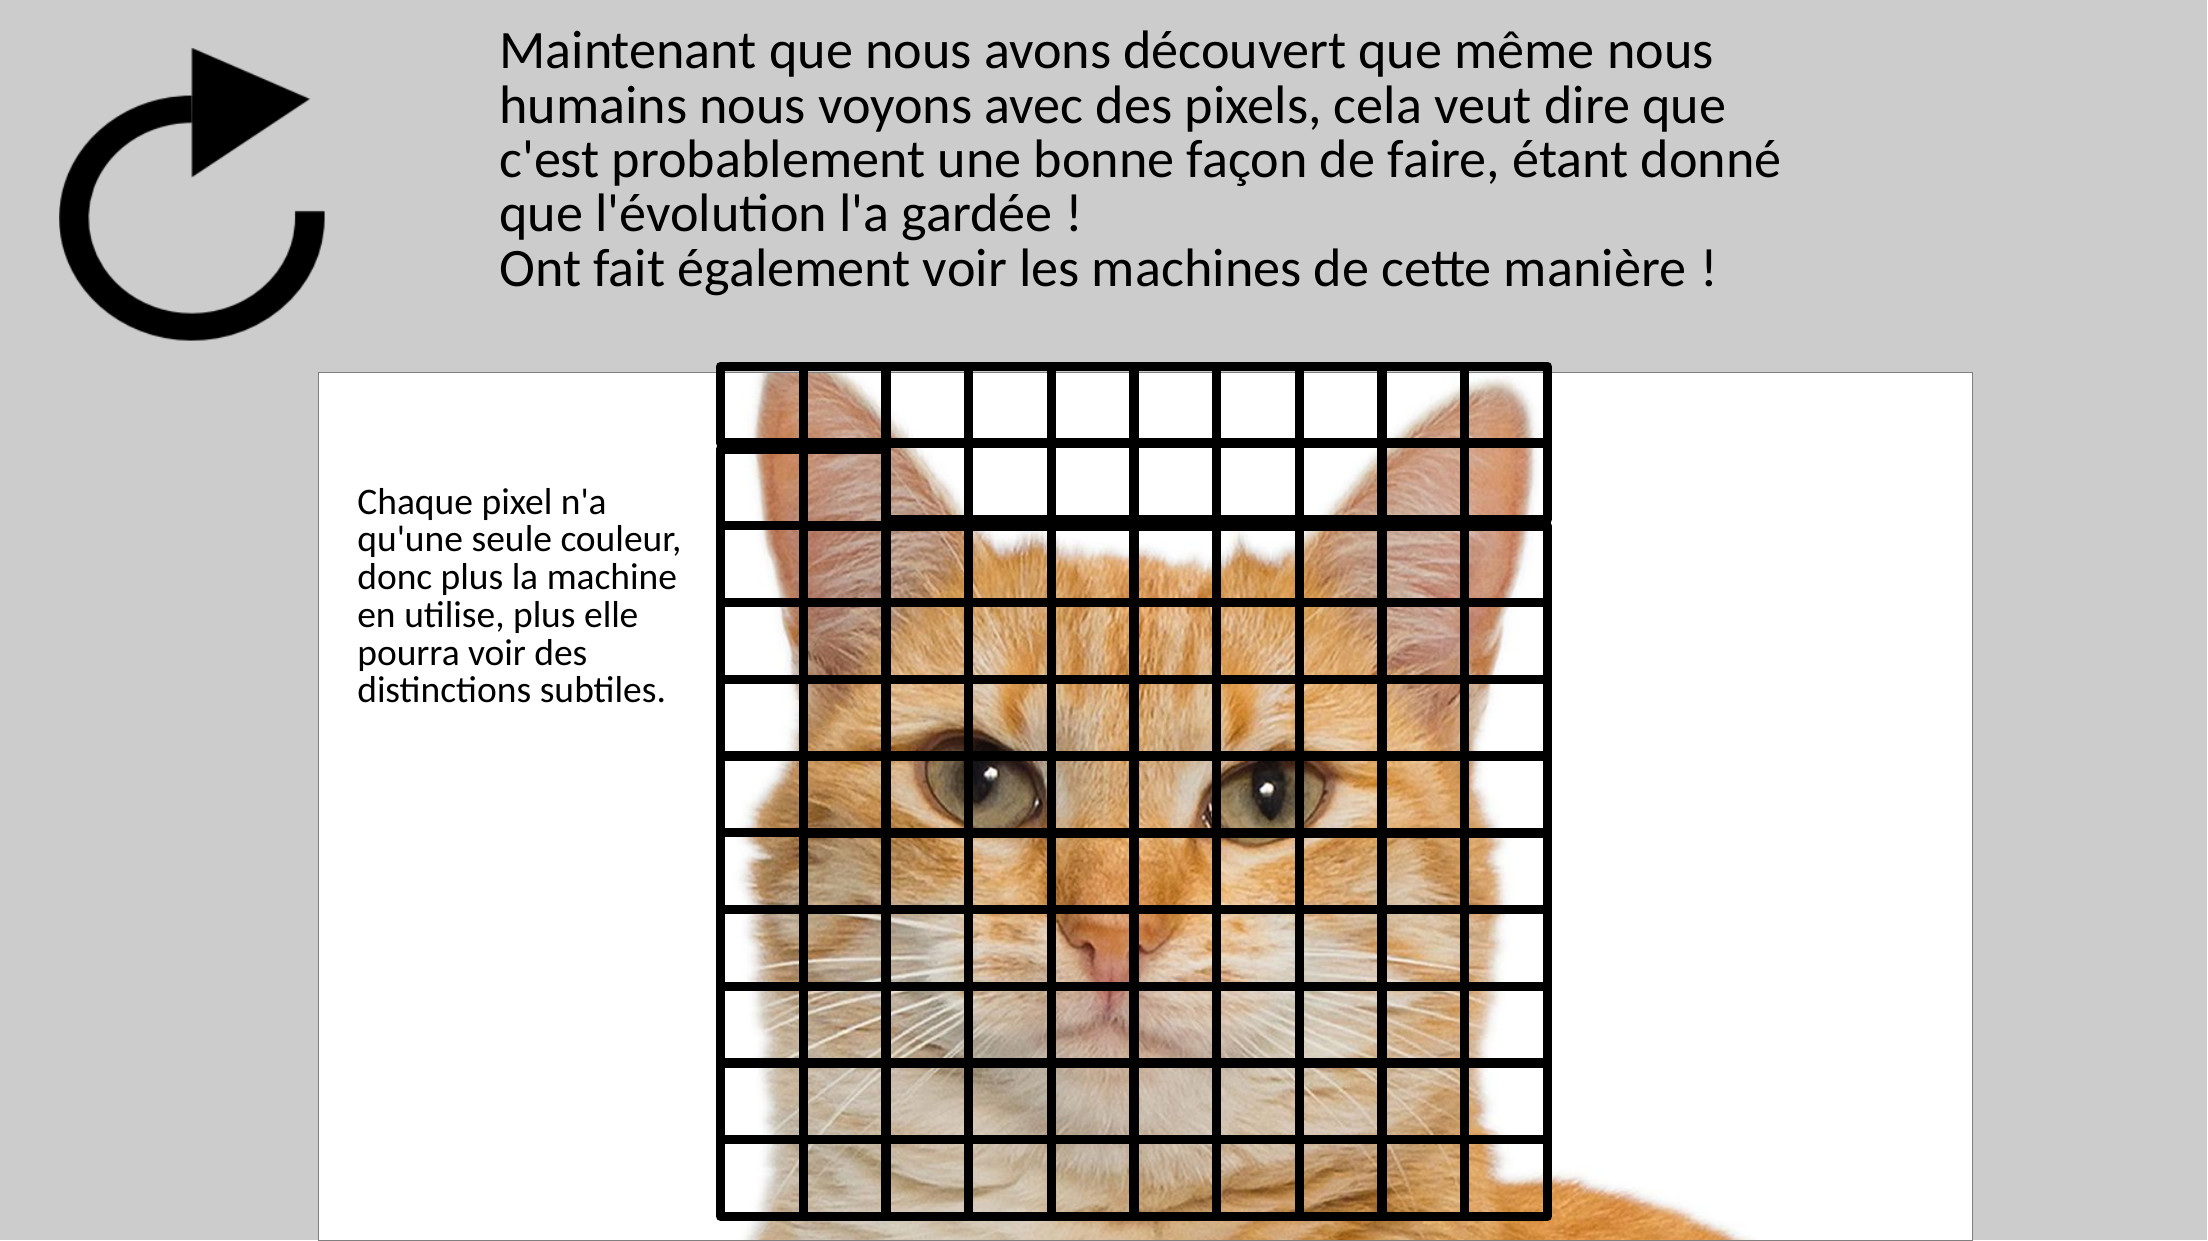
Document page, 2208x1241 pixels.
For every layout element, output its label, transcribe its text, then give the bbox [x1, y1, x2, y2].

picture [1387, 838, 1460, 905]
picture [1304, 991, 1377, 1058]
picture [1469, 1144, 1543, 1212]
text_box Chaque pixel n'a qu'une seule couleur, donc plus la machine en utilise, plus elle pourra voir des distinctions subtiles. [342, 478, 697, 956]
picture [1221, 607, 1295, 675]
picture [1304, 914, 1377, 982]
picture [1387, 914, 1460, 982]
picture [59, 47, 326, 342]
picture [891, 1144, 964, 1212]
picture [1221, 372, 1295, 438]
picture [1056, 838, 1129, 905]
picture [808, 991, 881, 1058]
picture [1221, 761, 1295, 828]
picture [808, 372, 881, 438]
picture [1387, 531, 1460, 598]
picture [973, 914, 1047, 982]
picture [891, 372, 964, 438]
picture [1056, 684, 1129, 751]
picture [1221, 531, 1295, 598]
picture [1056, 991, 1129, 1058]
picture [808, 1068, 881, 1135]
picture [973, 531, 1047, 598]
picture [725, 761, 799, 828]
text_box Maintenant que nous avons découvert que même nous humains nous voyons avec des pixels, cela veut dire que c'est probablement une bonne façon de faire, étant donné que l'évolution l'a gardée ! Ont fait également voir les machines de cette manière ! [484, 20, 1855, 367]
picture [725, 454, 799, 521]
picture [1056, 1068, 1129, 1135]
picture [1221, 1068, 1295, 1135]
picture [1304, 761, 1377, 828]
picture [1469, 1068, 1543, 1135]
picture [808, 1144, 881, 1212]
picture [808, 454, 881, 521]
picture [973, 607, 1047, 675]
picture [1469, 991, 1543, 1058]
picture [1056, 607, 1129, 675]
picture [1469, 531, 1543, 598]
picture [1139, 607, 1212, 675]
picture [1139, 838, 1212, 905]
picture [725, 372, 799, 438]
picture [1139, 761, 1212, 828]
picture [1221, 684, 1295, 751]
picture [1139, 684, 1212, 751]
picture [1056, 531, 1129, 598]
picture [973, 1068, 1047, 1135]
picture [808, 914, 881, 982]
picture [1387, 607, 1460, 675]
picture [1469, 607, 1543, 675]
picture [1469, 448, 1543, 515]
picture [1139, 991, 1212, 1058]
picture [973, 684, 1047, 751]
picture [1139, 1068, 1212, 1135]
picture [1387, 1144, 1460, 1212]
picture [1469, 684, 1543, 751]
picture [1304, 531, 1377, 598]
picture [891, 448, 964, 515]
picture [1056, 914, 1129, 982]
picture [891, 761, 964, 828]
picture [1469, 914, 1543, 982]
picture [725, 991, 799, 1058]
picture [1387, 1068, 1460, 1135]
picture [891, 531, 964, 598]
picture [318, 372, 1973, 1241]
picture [1056, 372, 1129, 438]
picture [1387, 684, 1460, 751]
picture [1056, 761, 1129, 828]
picture [891, 607, 964, 675]
picture [1469, 761, 1543, 828]
picture [973, 372, 1047, 438]
picture [891, 1068, 964, 1135]
picture [973, 448, 1047, 515]
picture [1469, 372, 1543, 438]
picture [891, 684, 964, 751]
picture [891, 914, 964, 982]
picture [1221, 991, 1295, 1058]
picture [891, 838, 964, 905]
picture [725, 1144, 799, 1212]
picture [1221, 838, 1295, 905]
picture [1139, 914, 1212, 982]
picture [1139, 531, 1212, 598]
picture [808, 838, 881, 905]
picture [1056, 448, 1129, 515]
picture [725, 684, 799, 751]
picture [725, 530, 799, 598]
picture [725, 607, 799, 675]
picture [725, 1068, 799, 1135]
picture [973, 1144, 1047, 1212]
picture [1304, 1144, 1377, 1212]
picture [1387, 372, 1460, 438]
picture [1387, 448, 1460, 515]
picture [973, 991, 1047, 1058]
picture [1139, 1144, 1212, 1212]
picture [1221, 448, 1295, 515]
picture [1304, 448, 1377, 515]
picture [1469, 838, 1543, 905]
picture [725, 837, 799, 905]
picture [1304, 838, 1377, 905]
picture [725, 914, 799, 982]
picture [973, 761, 1047, 828]
picture [1304, 684, 1377, 751]
picture [1139, 448, 1212, 515]
picture [1139, 372, 1212, 438]
picture [808, 684, 881, 751]
picture [1221, 914, 1295, 982]
picture [808, 761, 881, 828]
picture [1387, 761, 1460, 828]
picture [808, 607, 881, 675]
picture [1387, 991, 1460, 1058]
picture [1056, 1144, 1129, 1212]
picture [973, 838, 1047, 905]
picture [1304, 372, 1377, 438]
picture [1221, 1144, 1295, 1212]
picture [1304, 1068, 1377, 1135]
picture [891, 991, 964, 1058]
picture [1304, 607, 1377, 675]
picture [808, 531, 881, 598]
